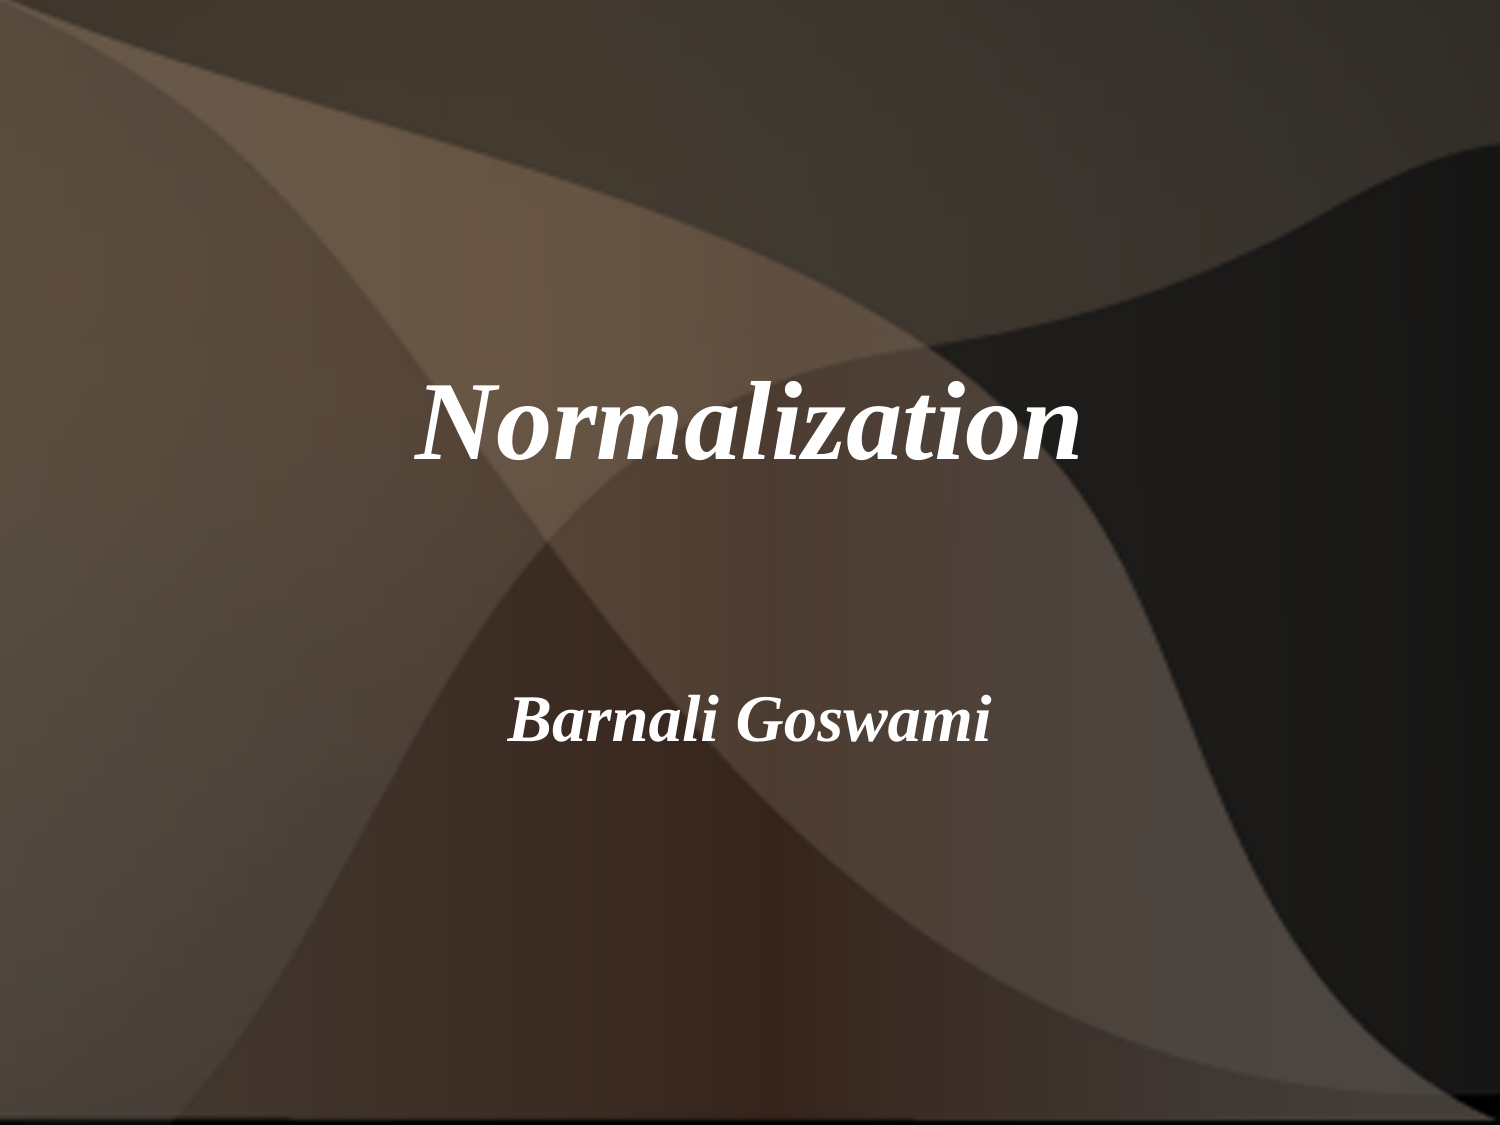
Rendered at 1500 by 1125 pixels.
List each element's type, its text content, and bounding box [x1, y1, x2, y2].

picture [0, 0, 1500, 1125]
title Normalization Barnali Goswami [112, 335, 1388, 781]
